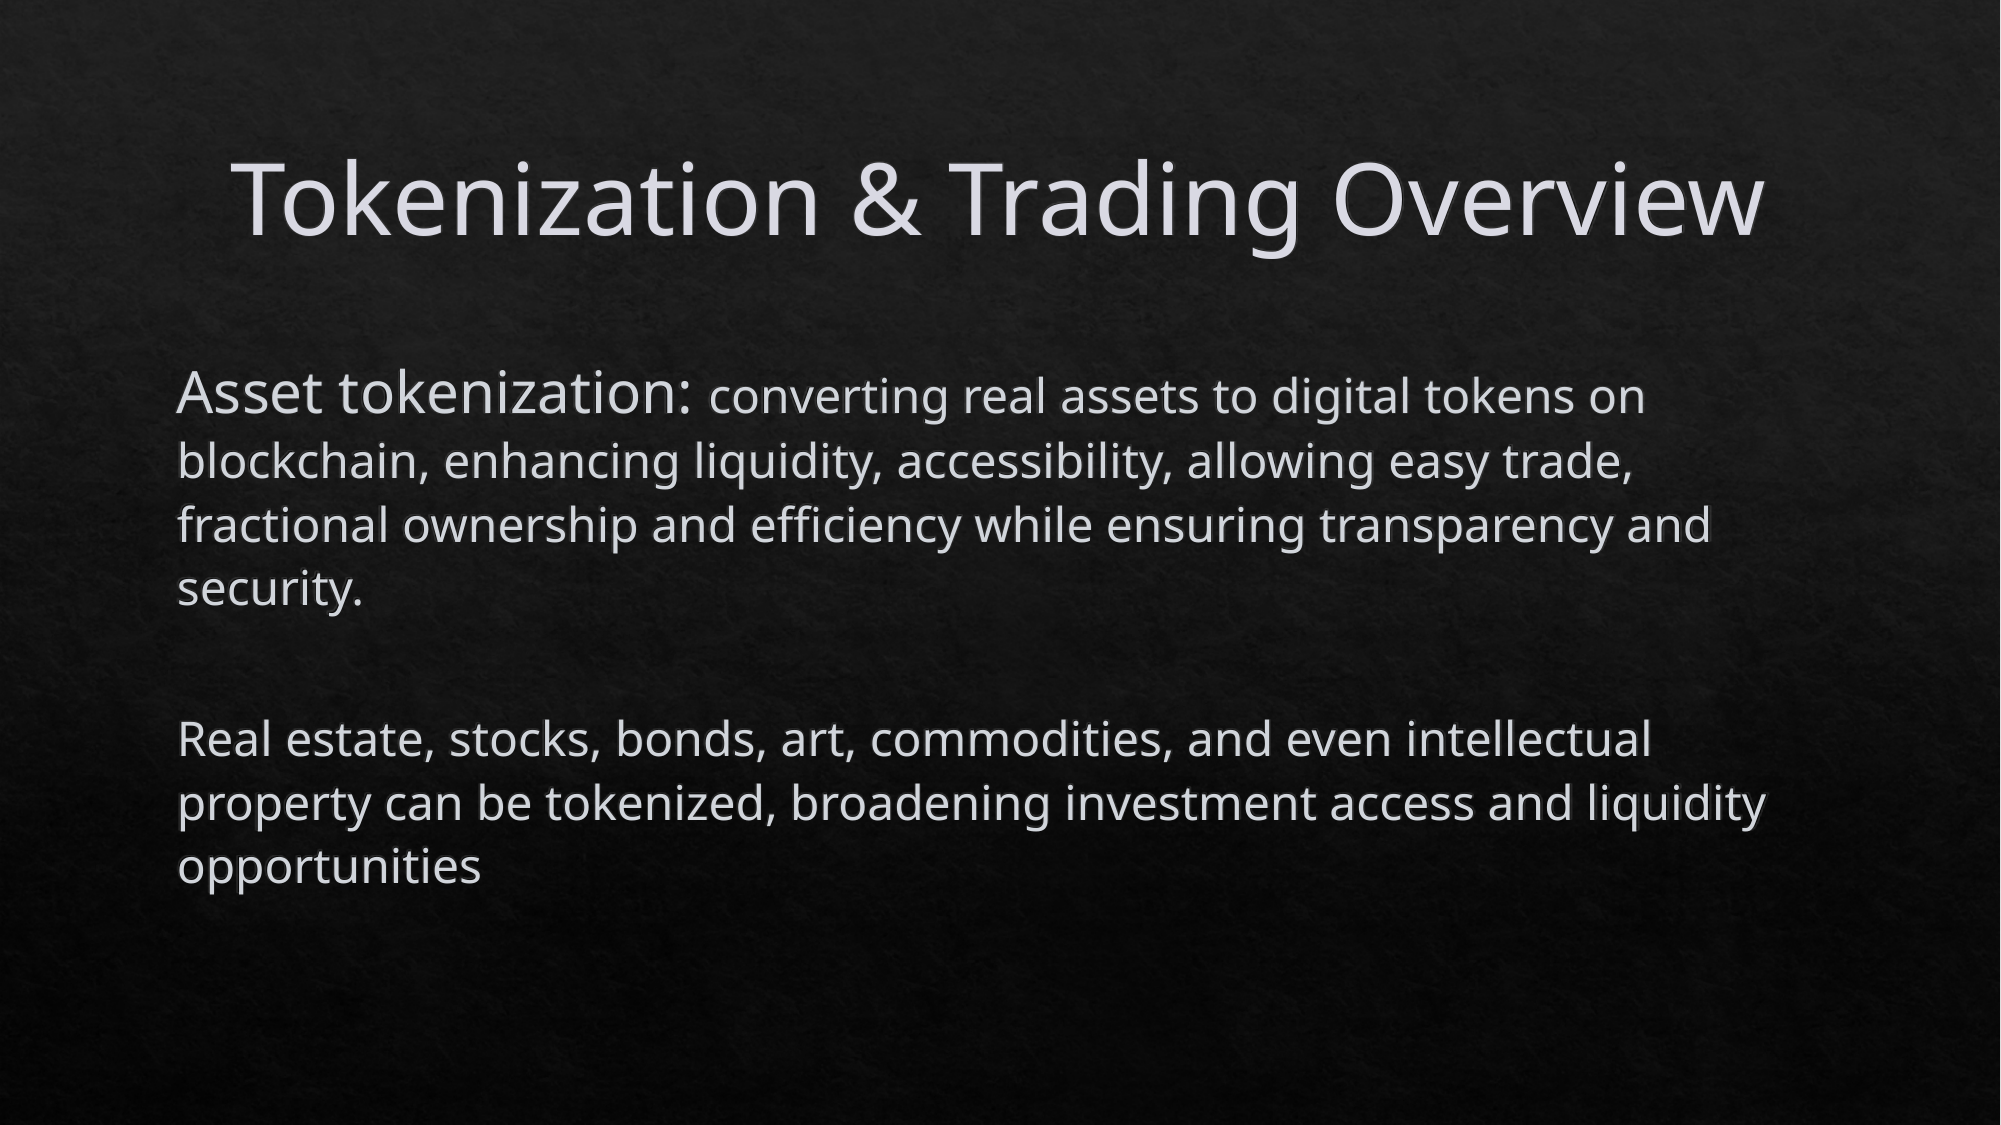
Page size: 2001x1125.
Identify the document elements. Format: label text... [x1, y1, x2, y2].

list Asset tokenization: converting real assets to digital tokens on blockchain, enhancing liquidity, accessibility, allowing easy trade, fractional ownership and efficiency while ensuring transparency and security. Real estate, stocks, bonds, art, commodities, and even intellectual property can be tokenized, broadening investment access and liquidity opportunities [149, 340, 1849, 951]
title Tokenization & Trading Overview [149, 99, 1849, 307]
